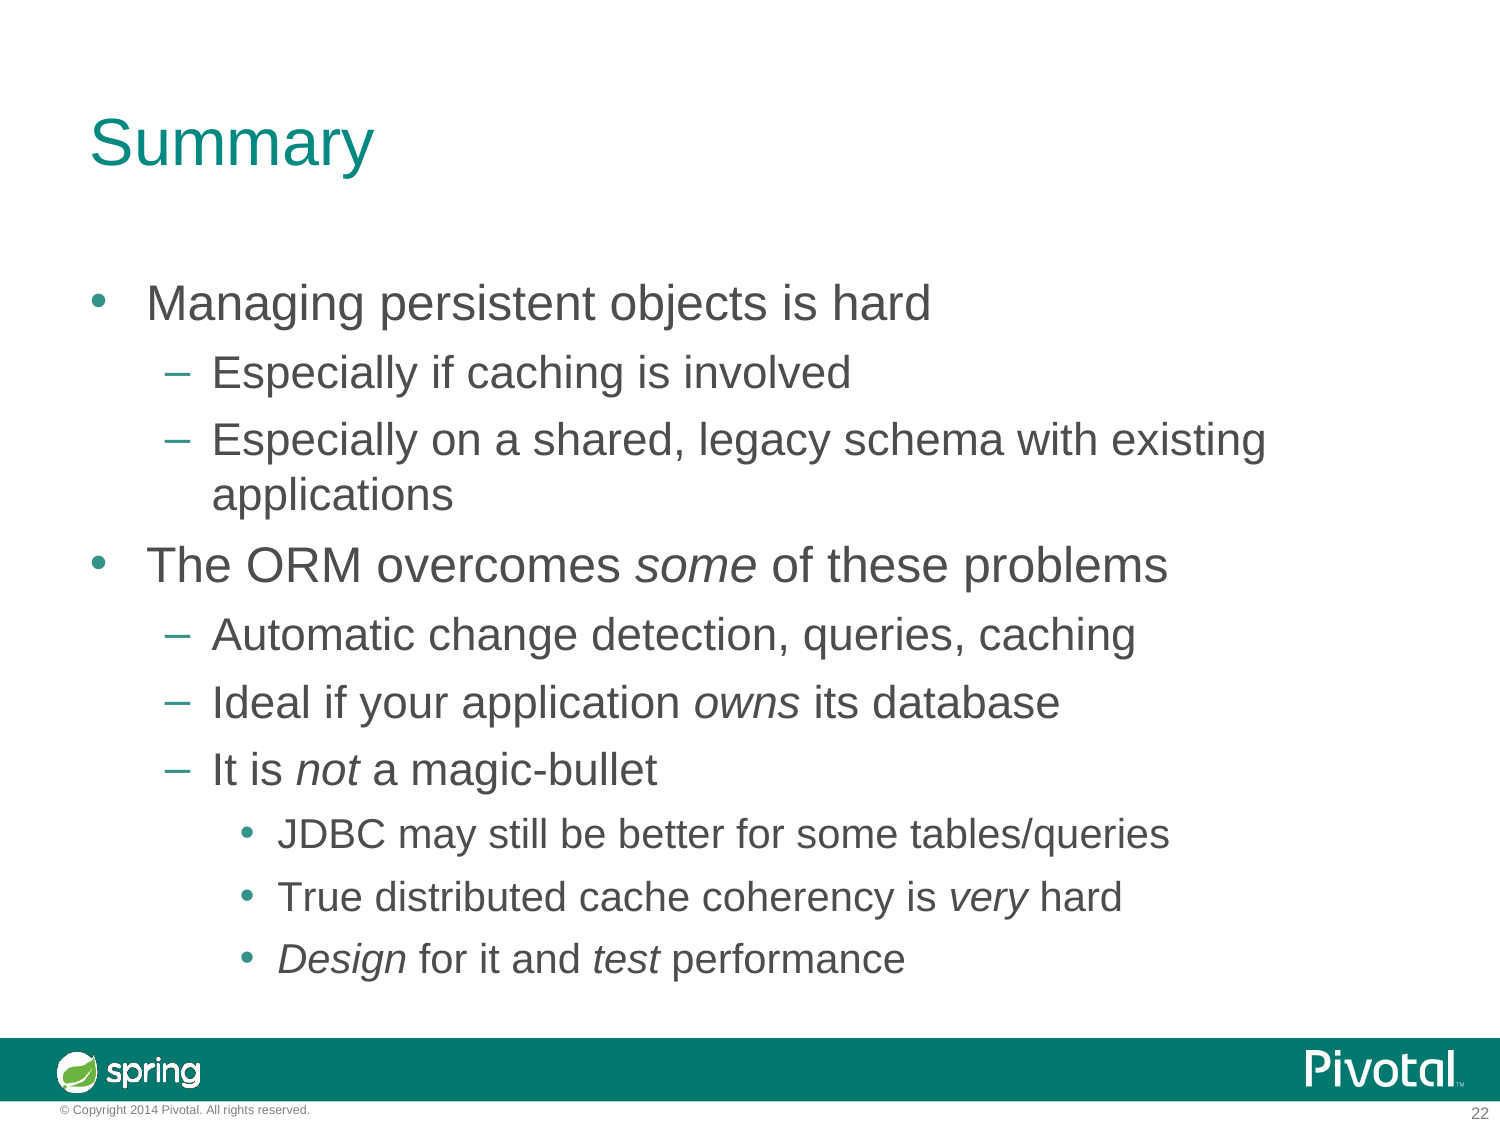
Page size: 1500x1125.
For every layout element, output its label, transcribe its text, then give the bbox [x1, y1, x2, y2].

title Summary [75, 45, 1426, 233]
list Managing persistent objects is hard Especially if caching is involved Especially on a shared, legacy schema with existing applications The ORM overcomes some of these problems Automatic change detection, queries, caching Ideal if your application owns its database It is not a magic-bullet JDBC may still be better for some tables/queries True distributed cache coherency is very hard Design for it and test performance [75, 262, 1426, 1005]
picture [1306, 1050, 1464, 1087]
picture [32, 1041, 210, 1103]
